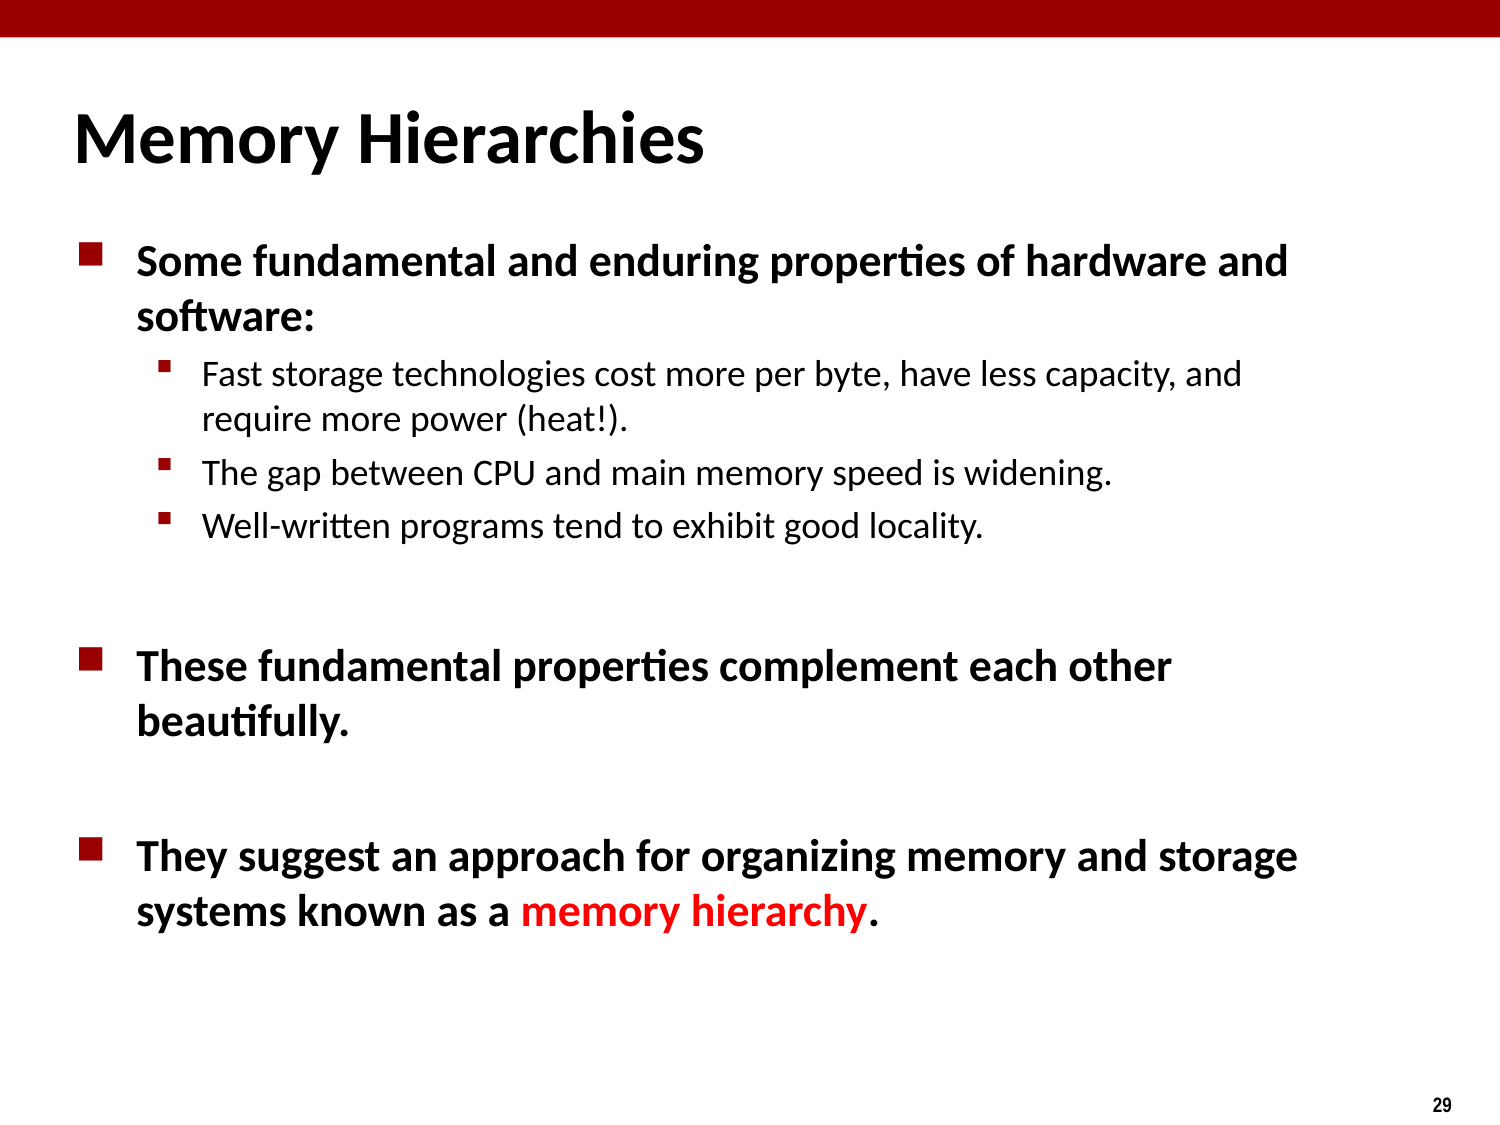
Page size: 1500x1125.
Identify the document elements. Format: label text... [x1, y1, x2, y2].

title Memory Hierarchies [58, 71, 1304, 197]
list Some fundamental and enduring properties of hardware and software: Fast storage technologies cost more per byte, have less capacity, and require more power (heat!). The gap between CPU and main memory speed is widening. Well-written programs tend to exhibit good locality. These fundamental properties complement each other beautifully. They suggest an approach for organizing memory and storage systems known as a memory hierarchy. [65, 223, 1361, 1040]
